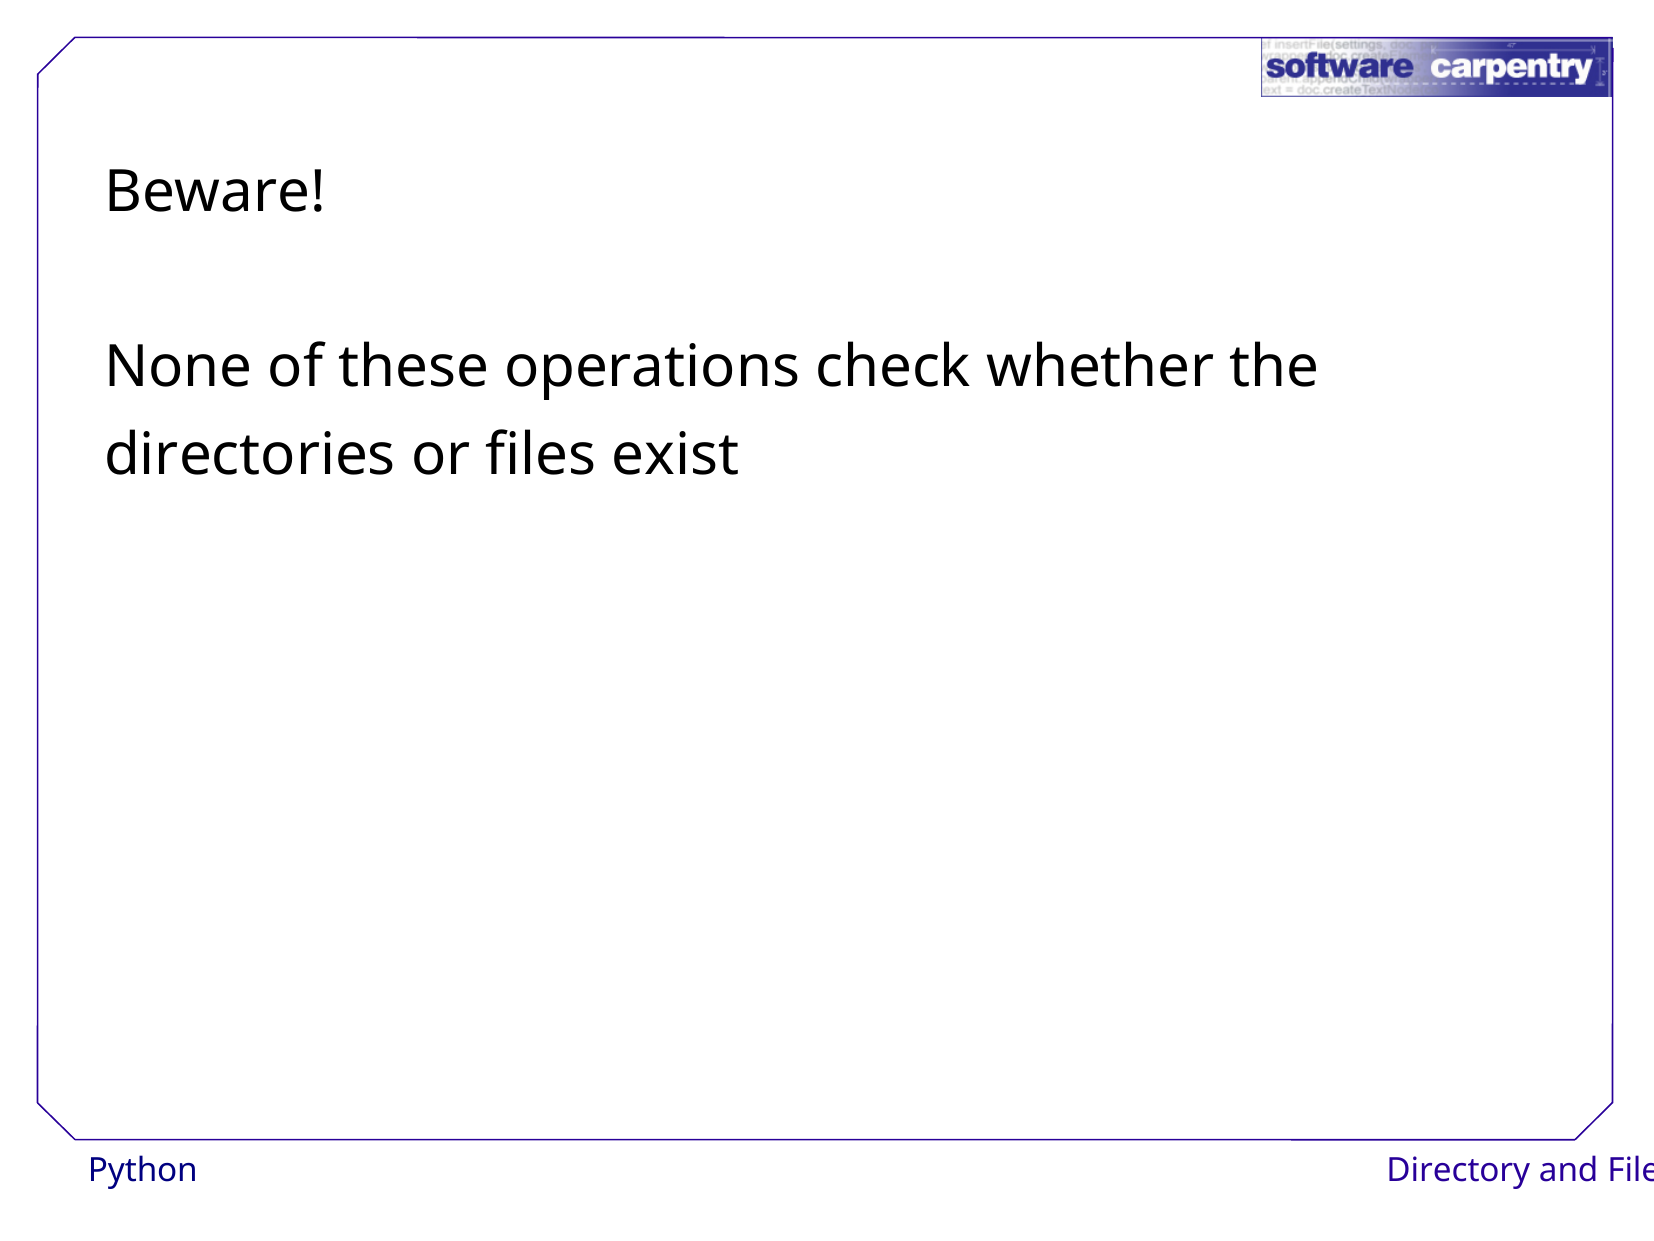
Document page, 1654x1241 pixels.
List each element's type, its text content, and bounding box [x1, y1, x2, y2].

text_box Beware! None of these operations check whether the directories or files exist [89, 128, 1512, 1037]
picture [1261, 39, 1613, 97]
